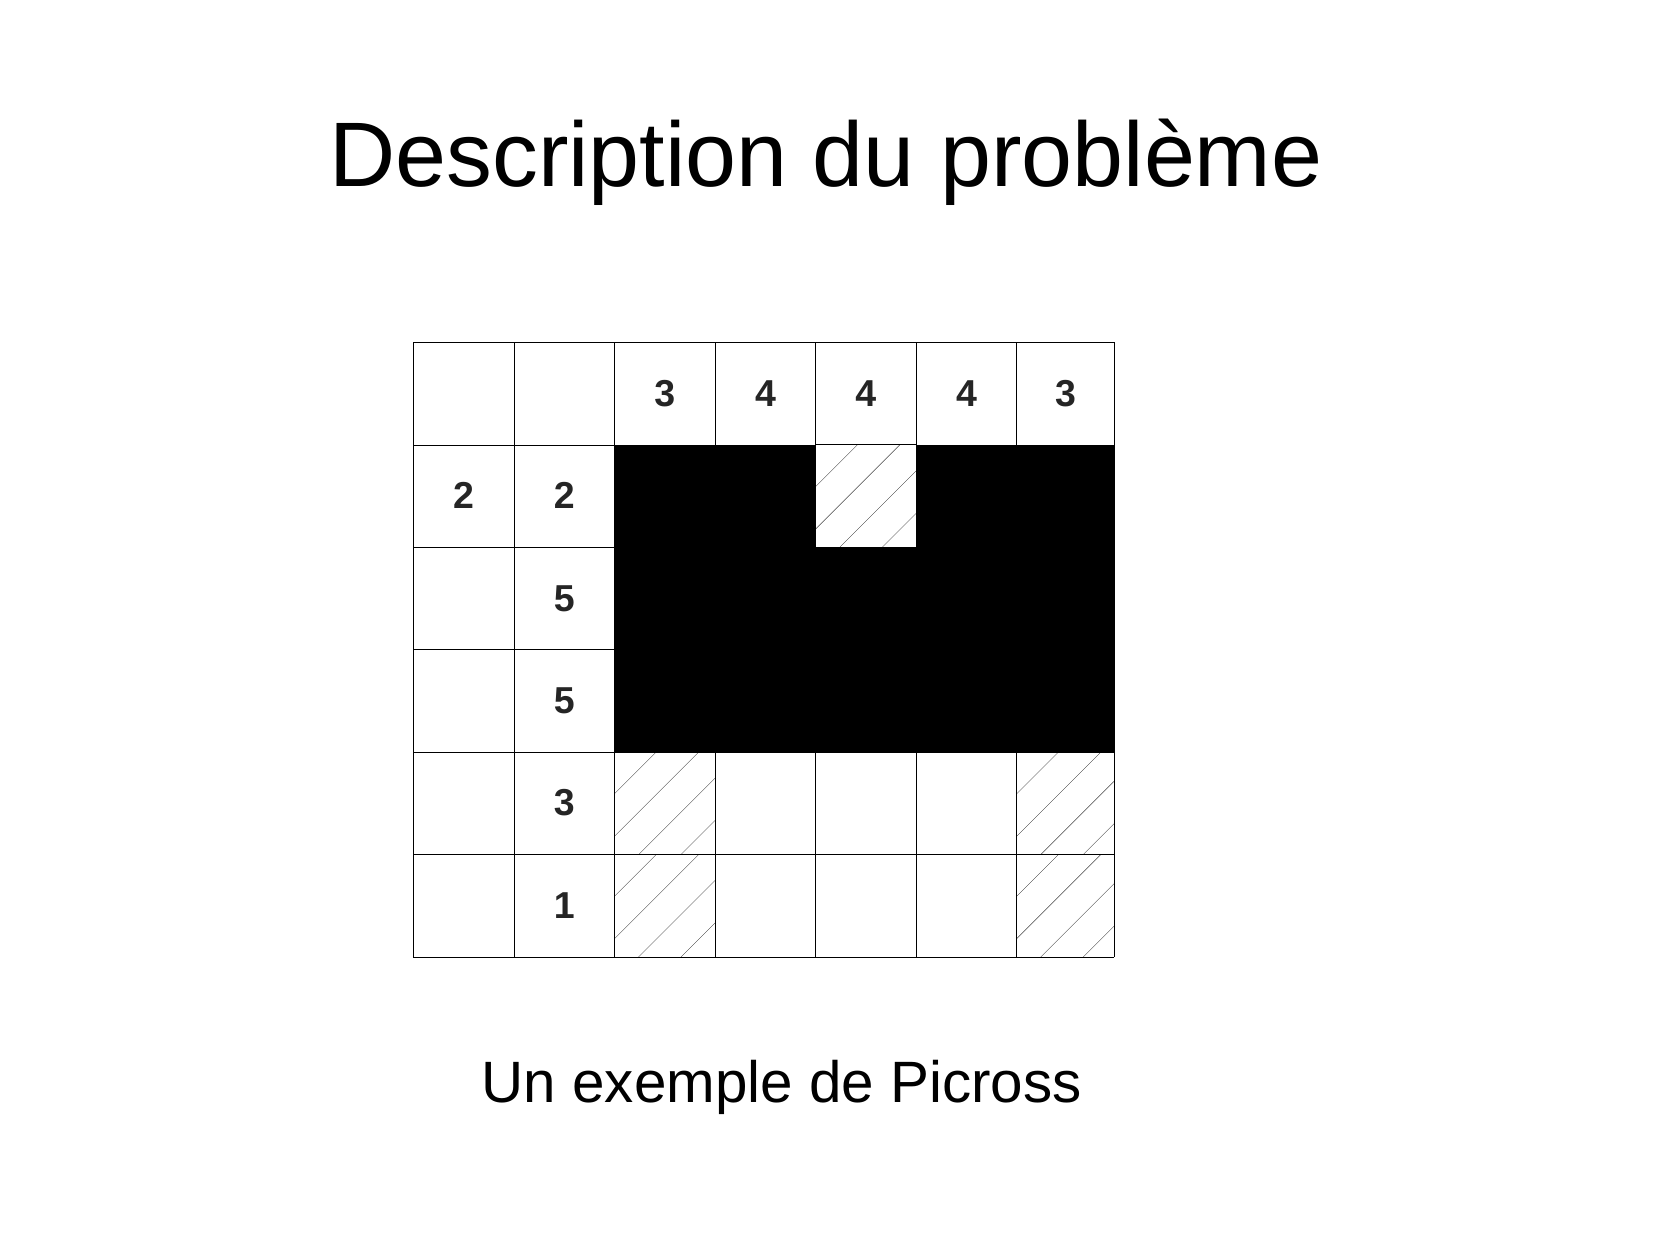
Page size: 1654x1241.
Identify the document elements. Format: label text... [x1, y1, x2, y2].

table_cell [716, 548, 815, 649]
table_cell [615, 446, 715, 547]
table_cell [414, 855, 514, 957]
table_header 4 [816, 343, 916, 444]
table_header 4 [716, 343, 815, 445]
table_header 3 [615, 343, 715, 445]
table_cell [816, 650, 916, 752]
table_cell 5 [515, 548, 614, 649]
table_cell [917, 650, 1016, 752]
table_cell [1017, 446, 1114, 547]
table_cell 3 [515, 753, 614, 854]
text_box Un exemple de Picross [465, 1039, 1099, 1120]
table_cell [816, 548, 916, 649]
table_cell [716, 446, 815, 547]
table_cell [1017, 855, 1114, 957]
table_cell [816, 855, 916, 957]
table_cell [414, 650, 514, 752]
table_header [414, 343, 514, 445]
table_cell [716, 650, 815, 752]
table_header 4 [917, 343, 1016, 445]
table_cell [615, 753, 715, 854]
table_cell [414, 753, 514, 854]
table_cell [1017, 650, 1114, 752]
table_cell [414, 548, 514, 649]
table_cell [716, 753, 815, 854]
table_cell 2 [414, 446, 514, 547]
table_cell 1 [515, 855, 614, 957]
table_cell [917, 753, 1016, 854]
table_cell [615, 855, 715, 957]
table_cell [615, 650, 715, 752]
table_cell [1017, 548, 1114, 649]
table_cell [1017, 753, 1114, 854]
table_cell [917, 855, 1016, 957]
table_header 3 [1017, 343, 1114, 445]
table_cell [917, 446, 1016, 547]
table_header [515, 343, 614, 445]
table_cell [816, 753, 916, 854]
table_cell 5 [515, 650, 614, 752]
table_cell [816, 445, 916, 547]
table_cell 2 [515, 446, 614, 547]
table_cell [716, 855, 815, 957]
table_cell [917, 548, 1016, 649]
title Description du problème [82, 49, 1571, 257]
table_cell [615, 548, 715, 649]
